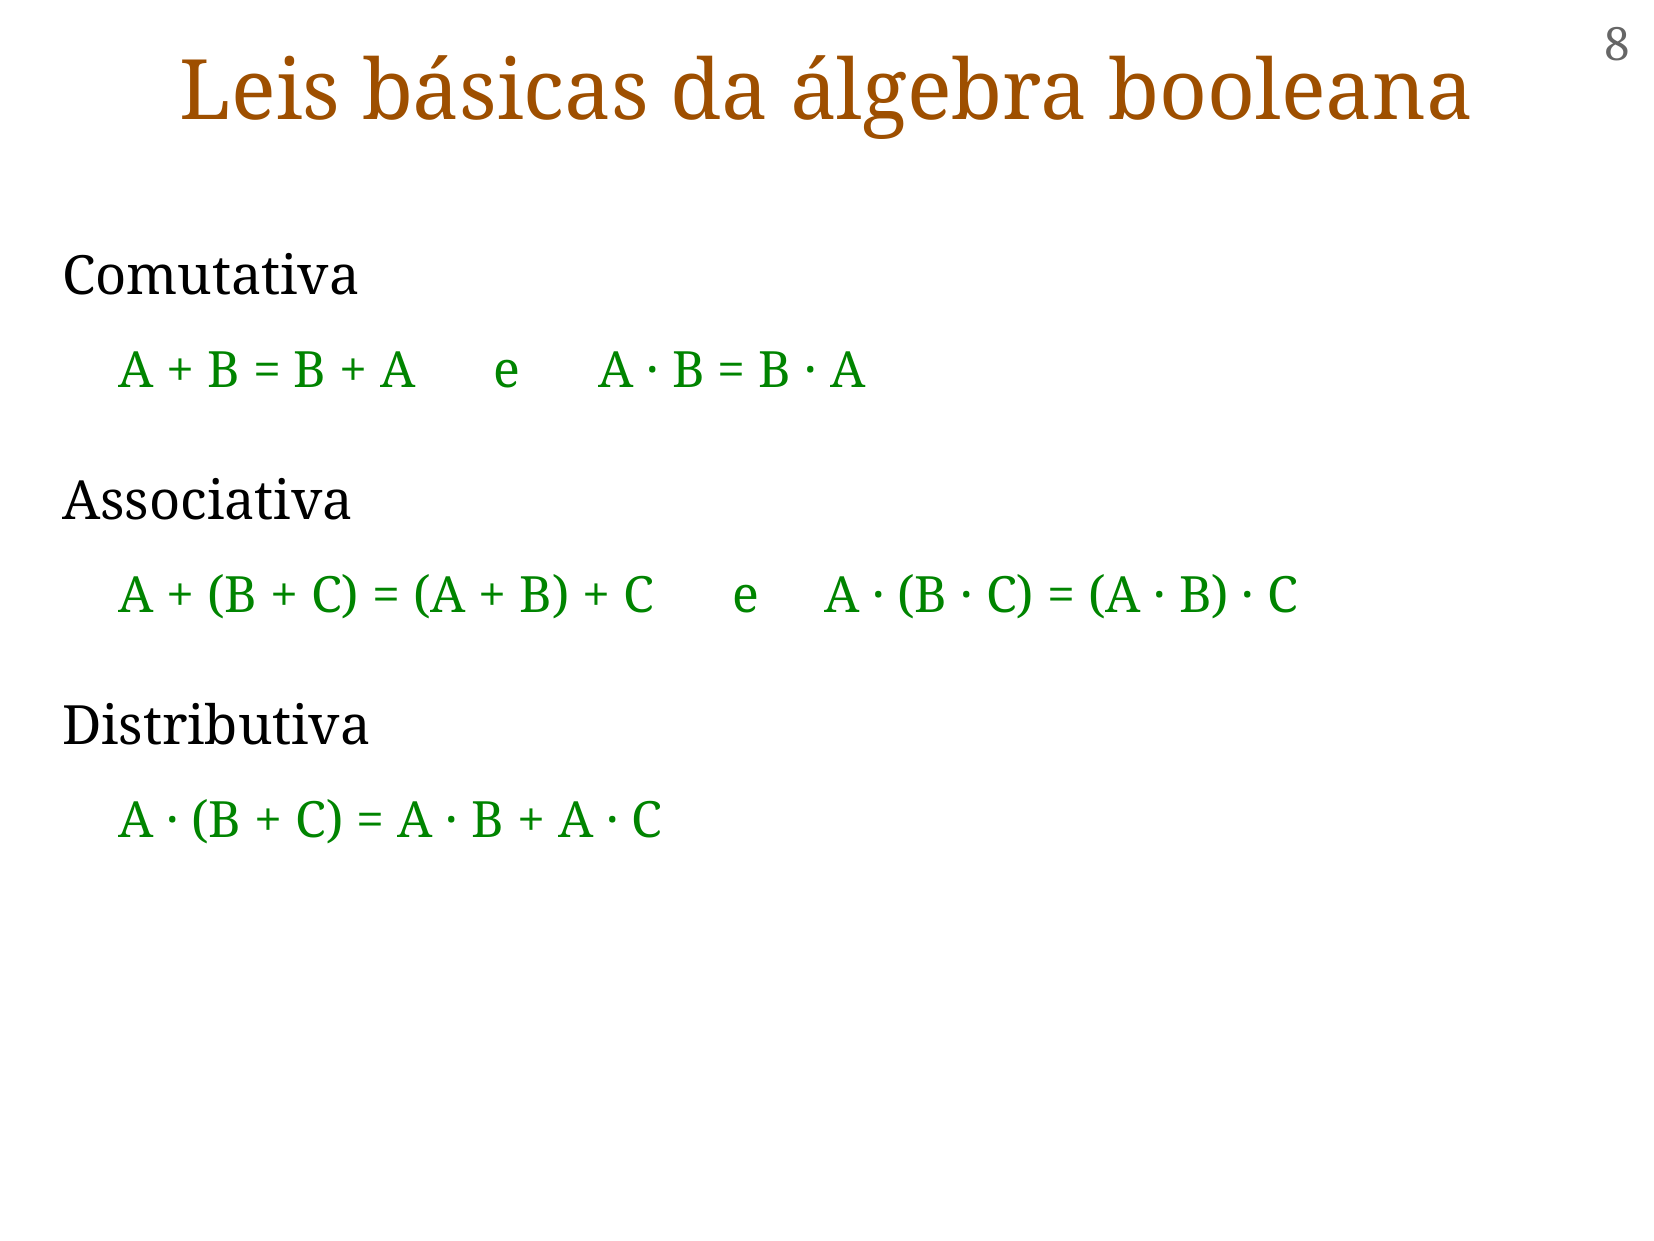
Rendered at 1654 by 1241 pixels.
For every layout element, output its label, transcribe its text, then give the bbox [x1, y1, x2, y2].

list Comutativa A + B = B + A e A · B = B · A Associativa A + (B + C) = (A + B) + C e A · (B · C) = (A · B) · C Distributiva A · (B + C) = A · B + A · C [59, 236, 1595, 1211]
title Leis básicas da álgebra booleana [59, 29, 1595, 148]
